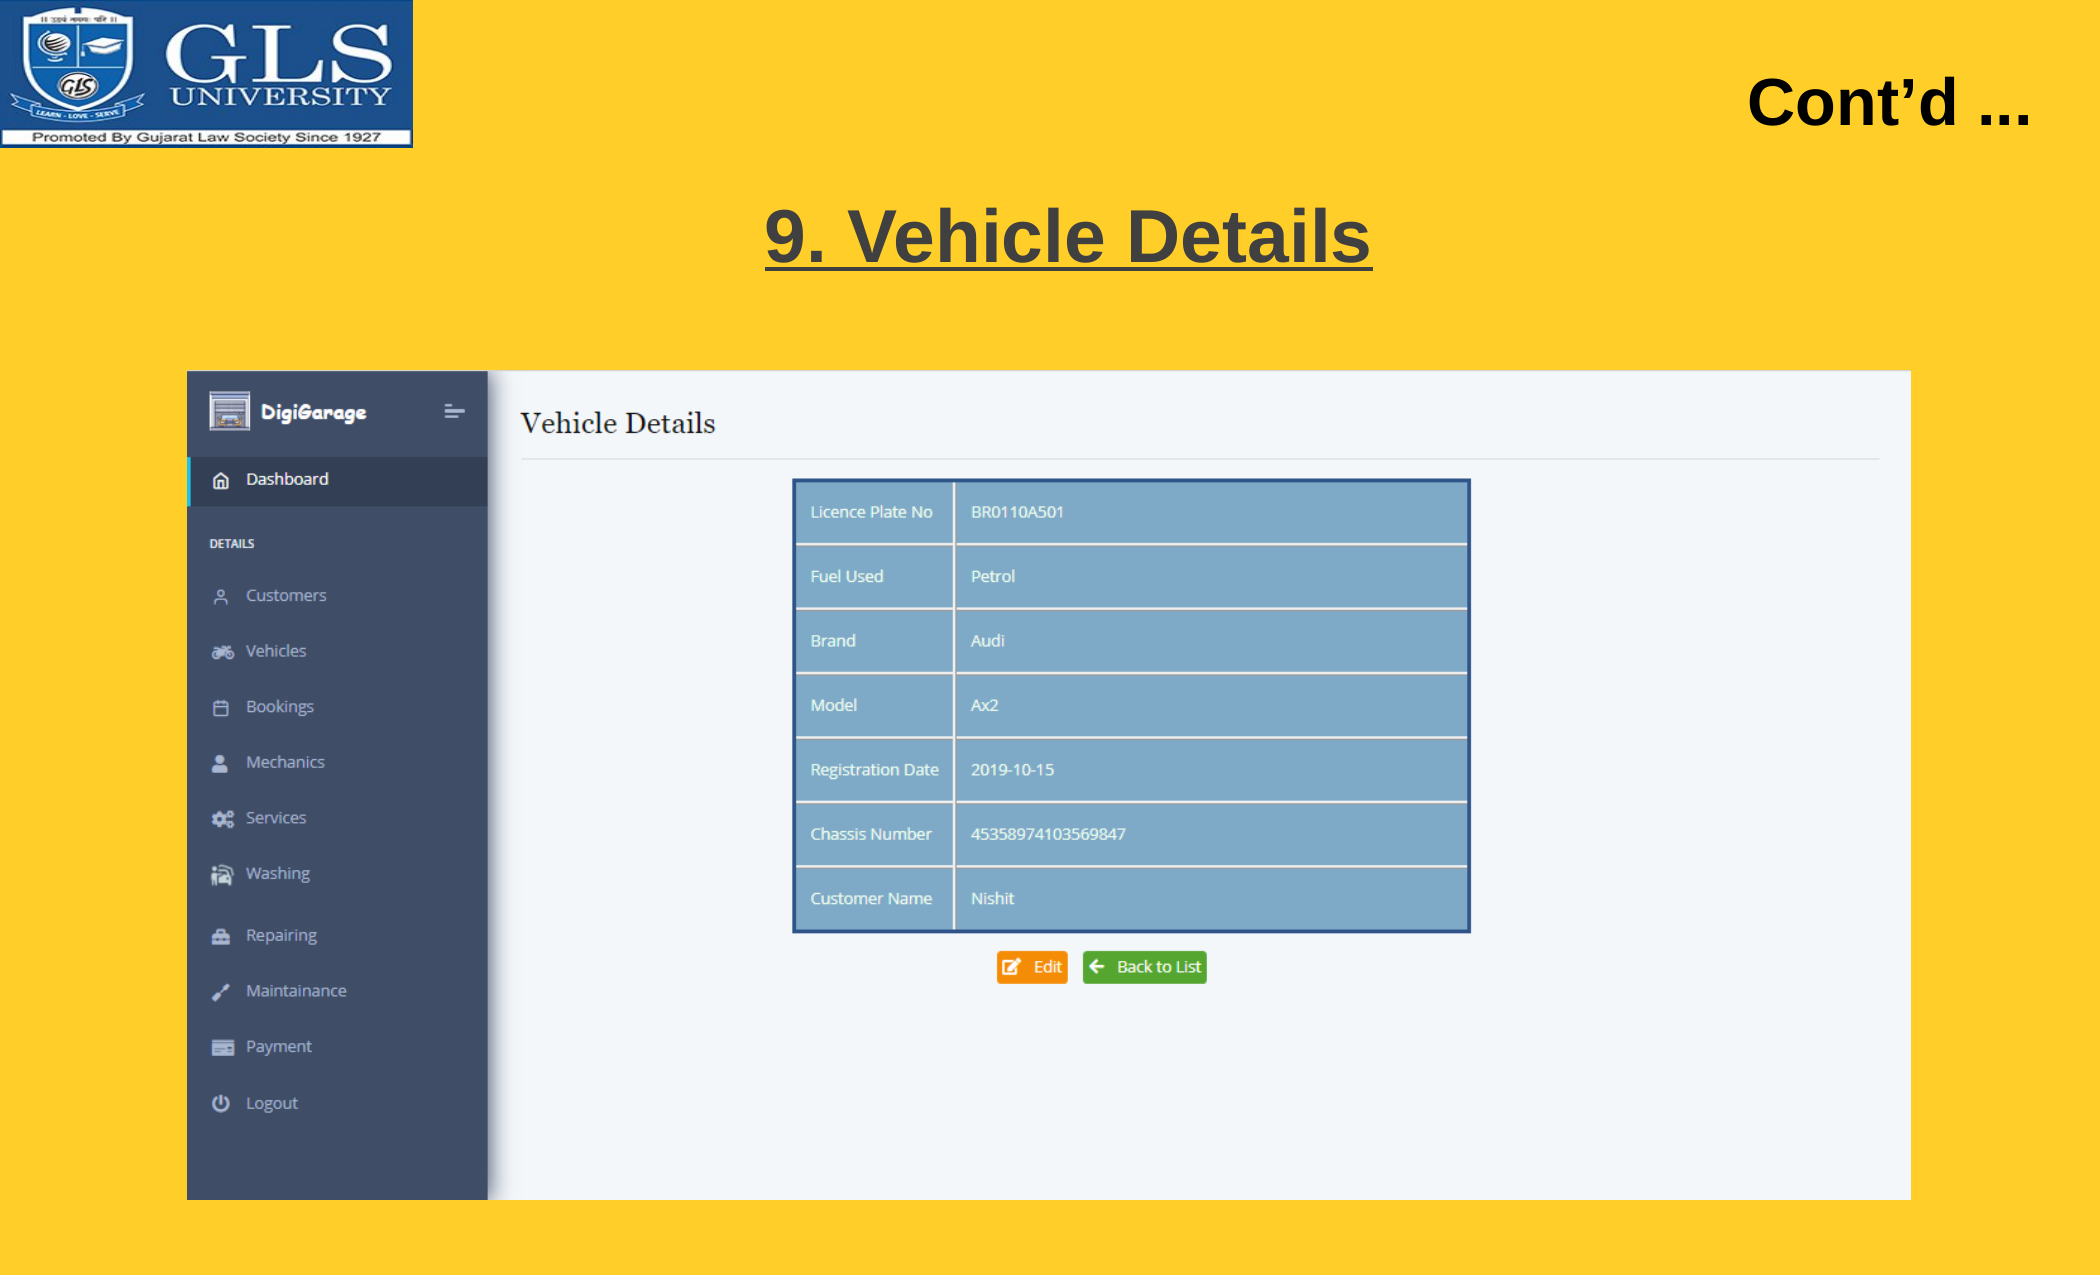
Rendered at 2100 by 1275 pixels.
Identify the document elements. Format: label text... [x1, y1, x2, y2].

picture [187, 370, 1911, 1201]
text_box 9. Vehicle Details [675, 187, 1463, 370]
text_box Cont’d ... [1732, 57, 2063, 147]
picture [0, 0, 413, 148]
